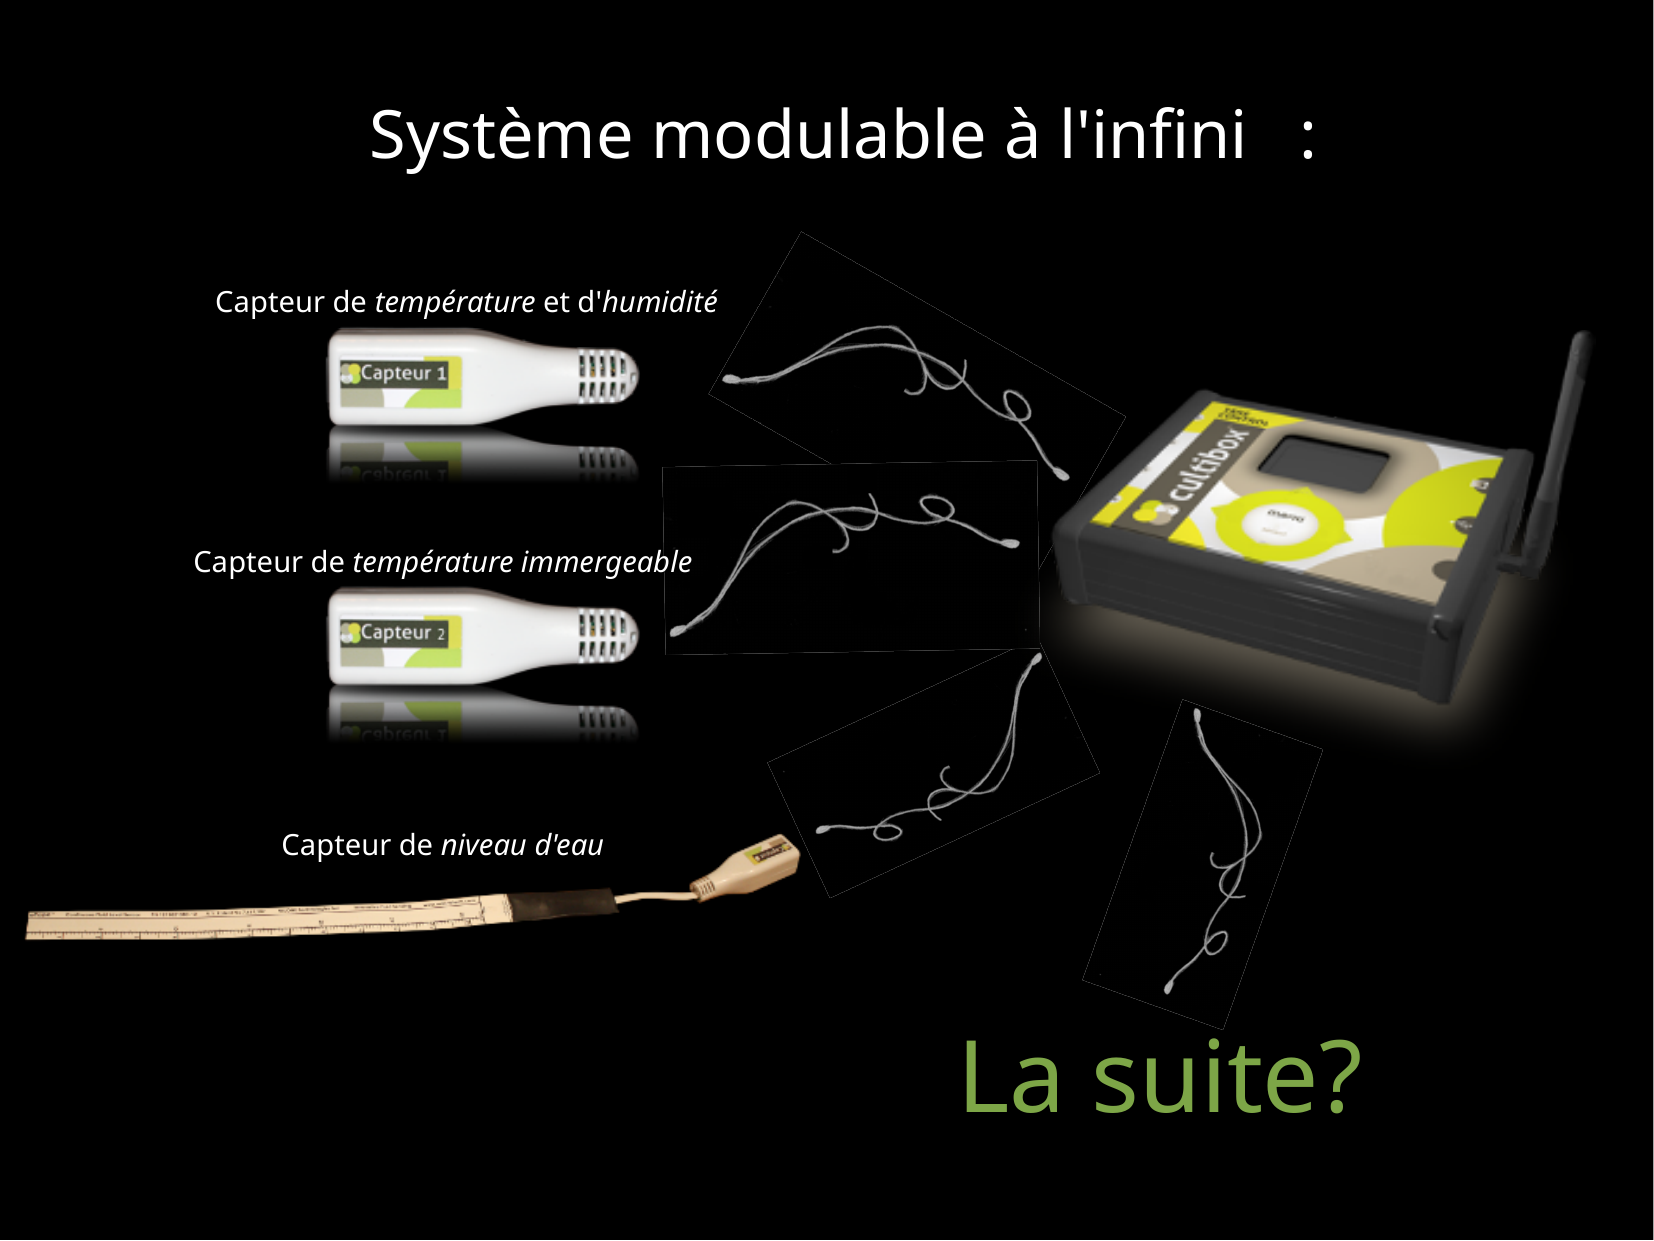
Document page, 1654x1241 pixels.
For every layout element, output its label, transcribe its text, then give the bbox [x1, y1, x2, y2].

title Capteur de température immergeable [153, 507, 733, 615]
text_box La suite? [566, 1013, 1654, 1134]
picture [5, 231, 1596, 1030]
title Capteur de température et d'humidité [177, 248, 756, 355]
picture [306, 615, 662, 777]
title Système modulable à l'infini : [70, 29, 1619, 237]
title Capteur de niveau d'eau [153, 791, 733, 898]
